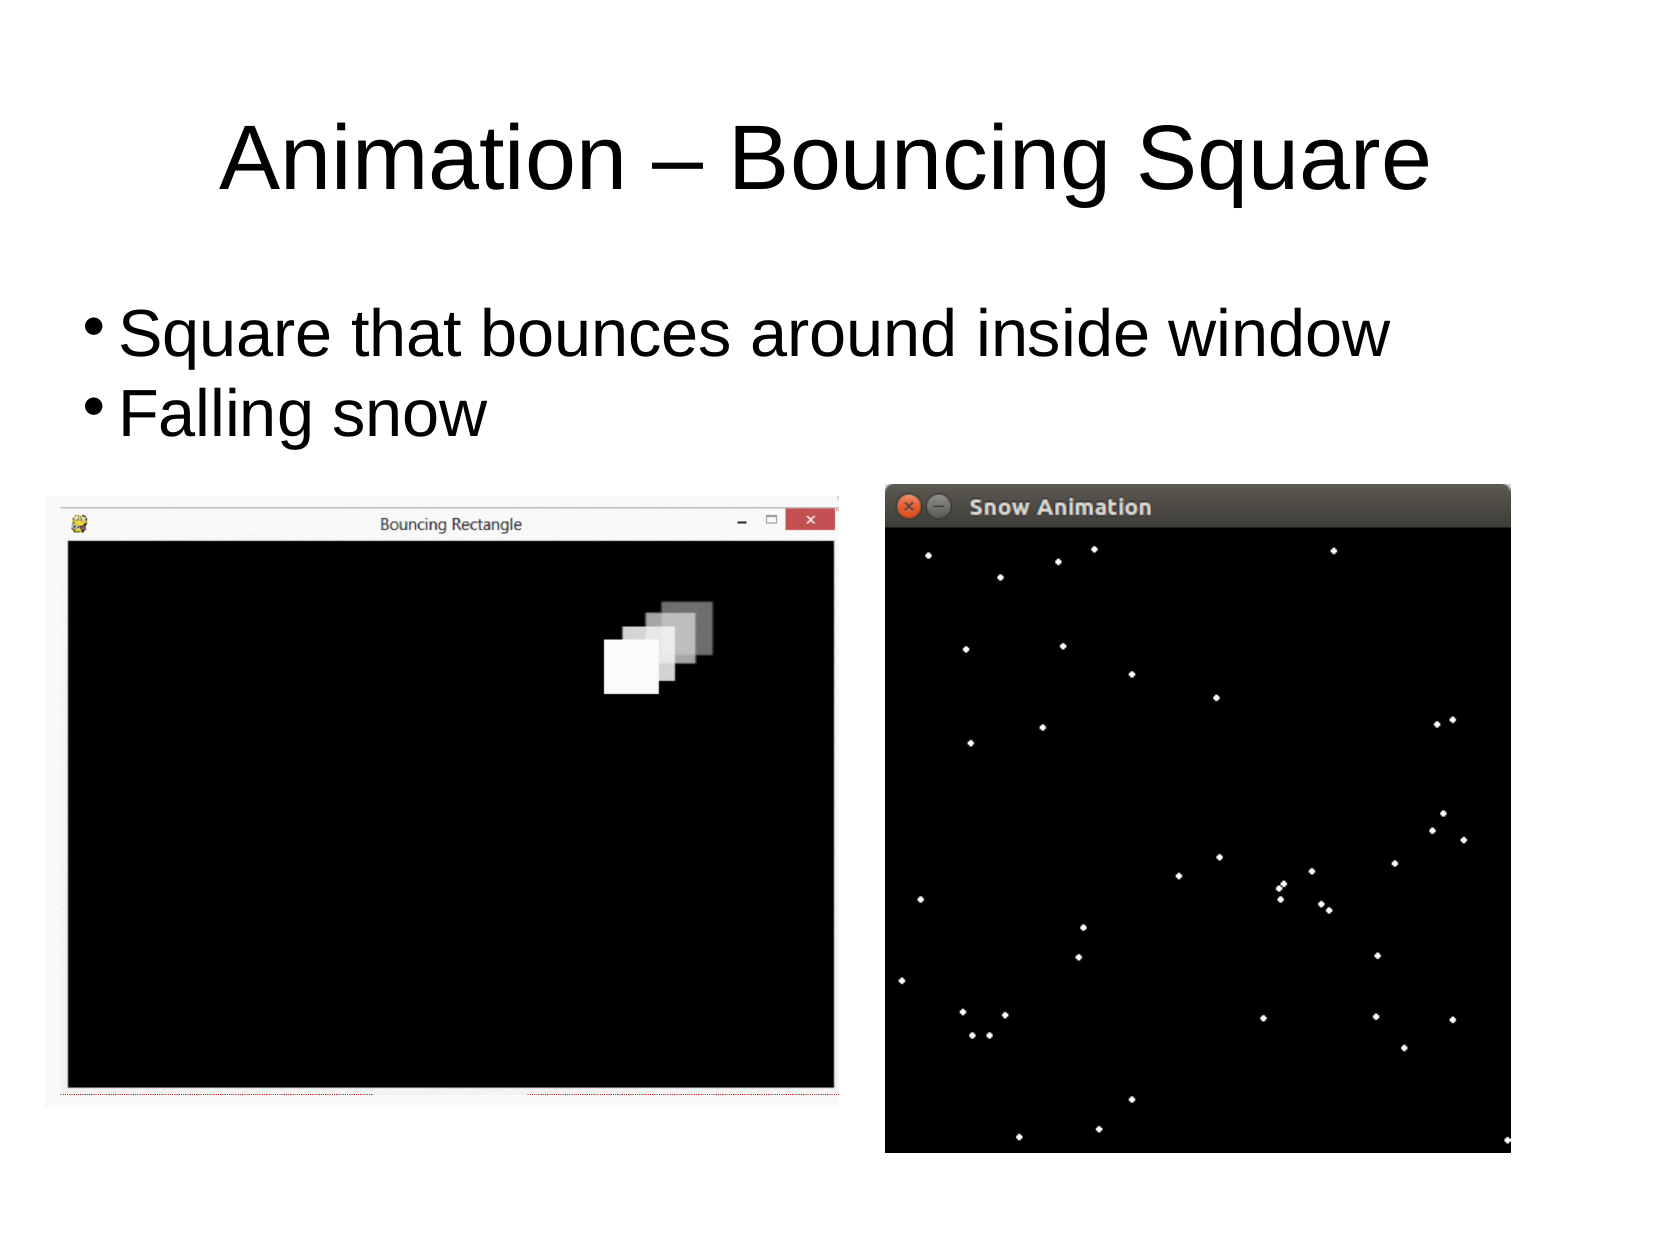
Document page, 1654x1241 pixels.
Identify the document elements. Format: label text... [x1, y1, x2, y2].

text_box Animation – Bouncing Square [82, 49, 1571, 257]
picture [885, 484, 1511, 1153]
text_box Square that bounces around inside window Falling snow [82, 290, 1571, 1010]
picture [45, 496, 839, 1107]
